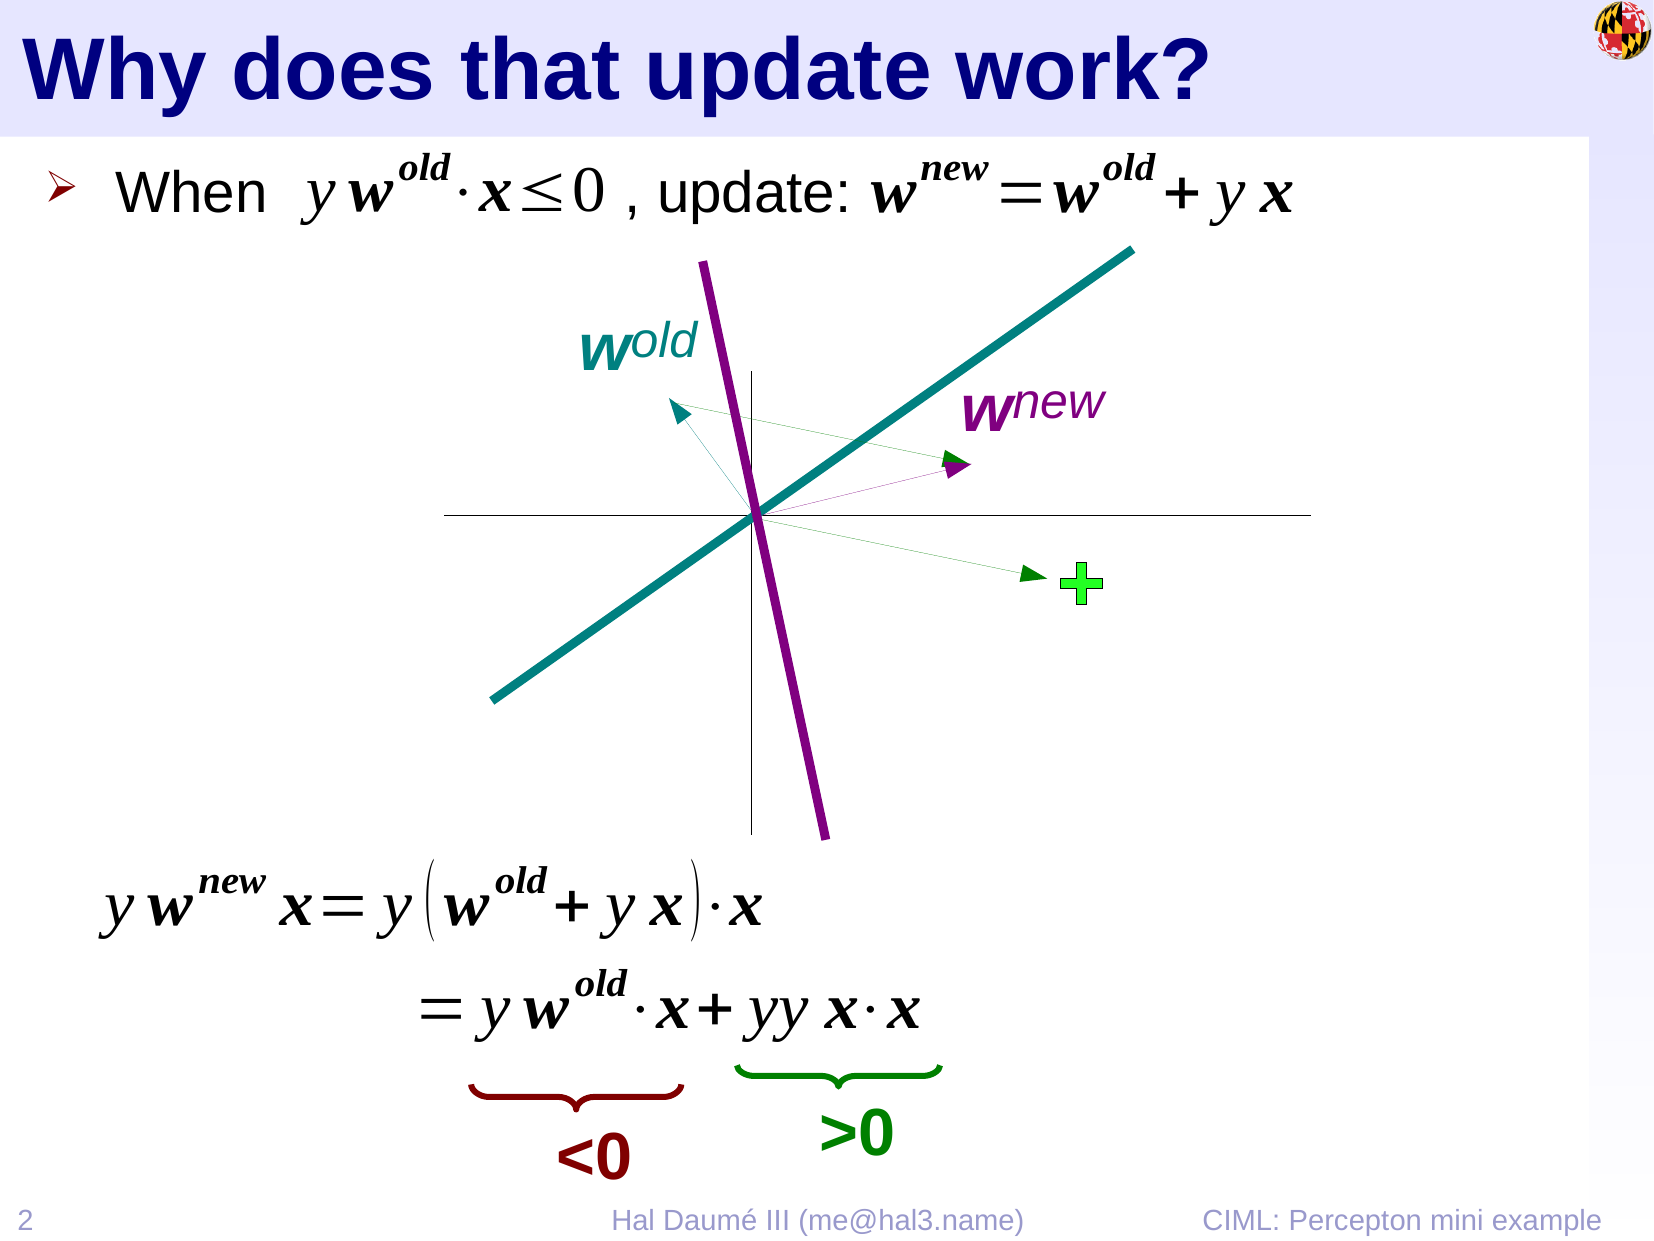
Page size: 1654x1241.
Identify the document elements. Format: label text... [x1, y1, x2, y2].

text_box <0 [556, 1119, 633, 1195]
title Why does that update work? [22, 8, 1640, 131]
text_box wold [578, 310, 698, 387]
text_box wnew [960, 371, 1105, 448]
text_box >0 [819, 1095, 918, 1182]
picture [1591, 0, 1654, 62]
chart [88, 854, 773, 945]
text_box [1060, 562, 1103, 605]
chart [406, 962, 929, 1044]
chart [861, 145, 1303, 227]
list When , update: [32, 159, 1575, 978]
chart [290, 144, 613, 227]
